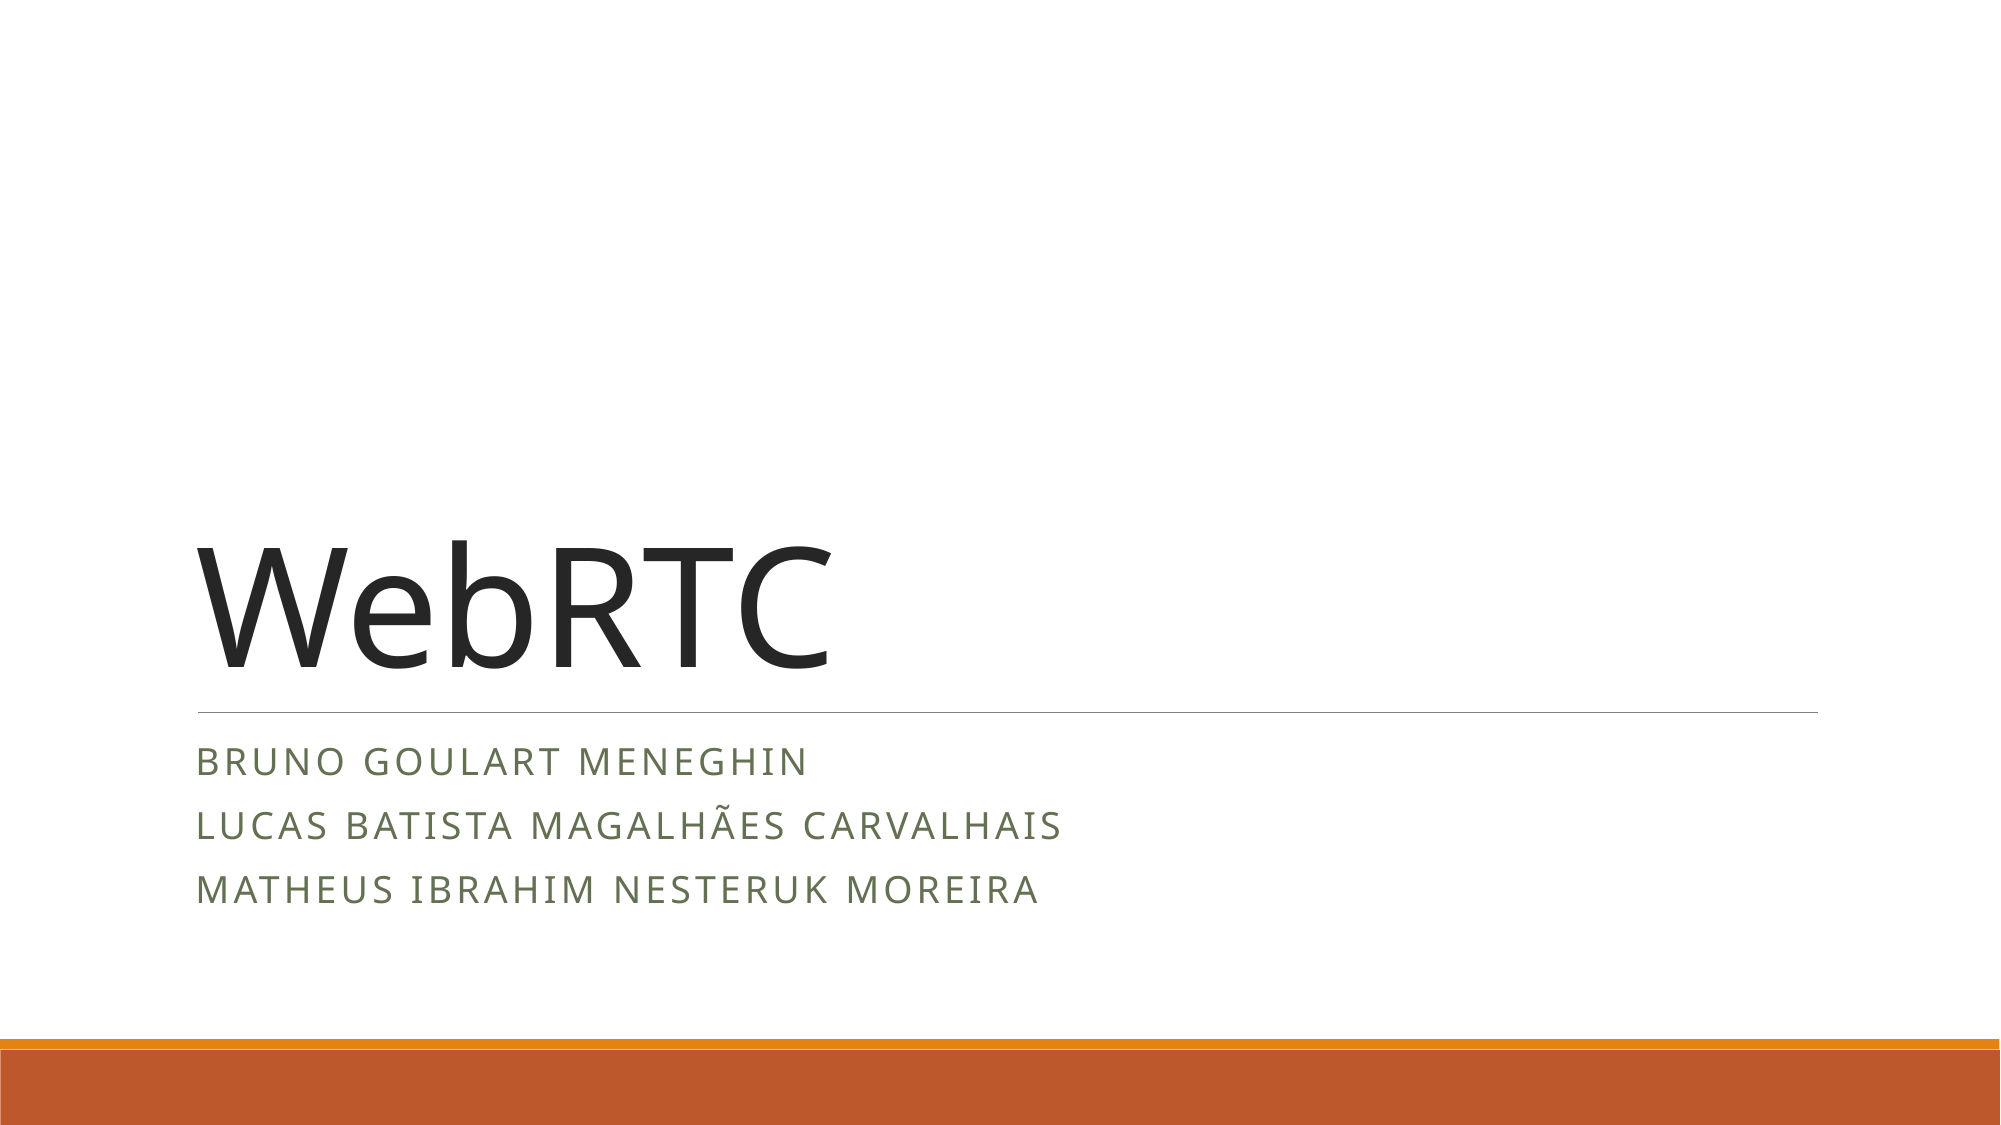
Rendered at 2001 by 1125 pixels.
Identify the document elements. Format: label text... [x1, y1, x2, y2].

title WebRTC [180, 124, 1830, 710]
subtitle Bruno Goulart Meneghin Lucas Batista Magalhães Carvalhais Matheus Ibrahim Nesteruk Moreira [180, 730, 1831, 919]
